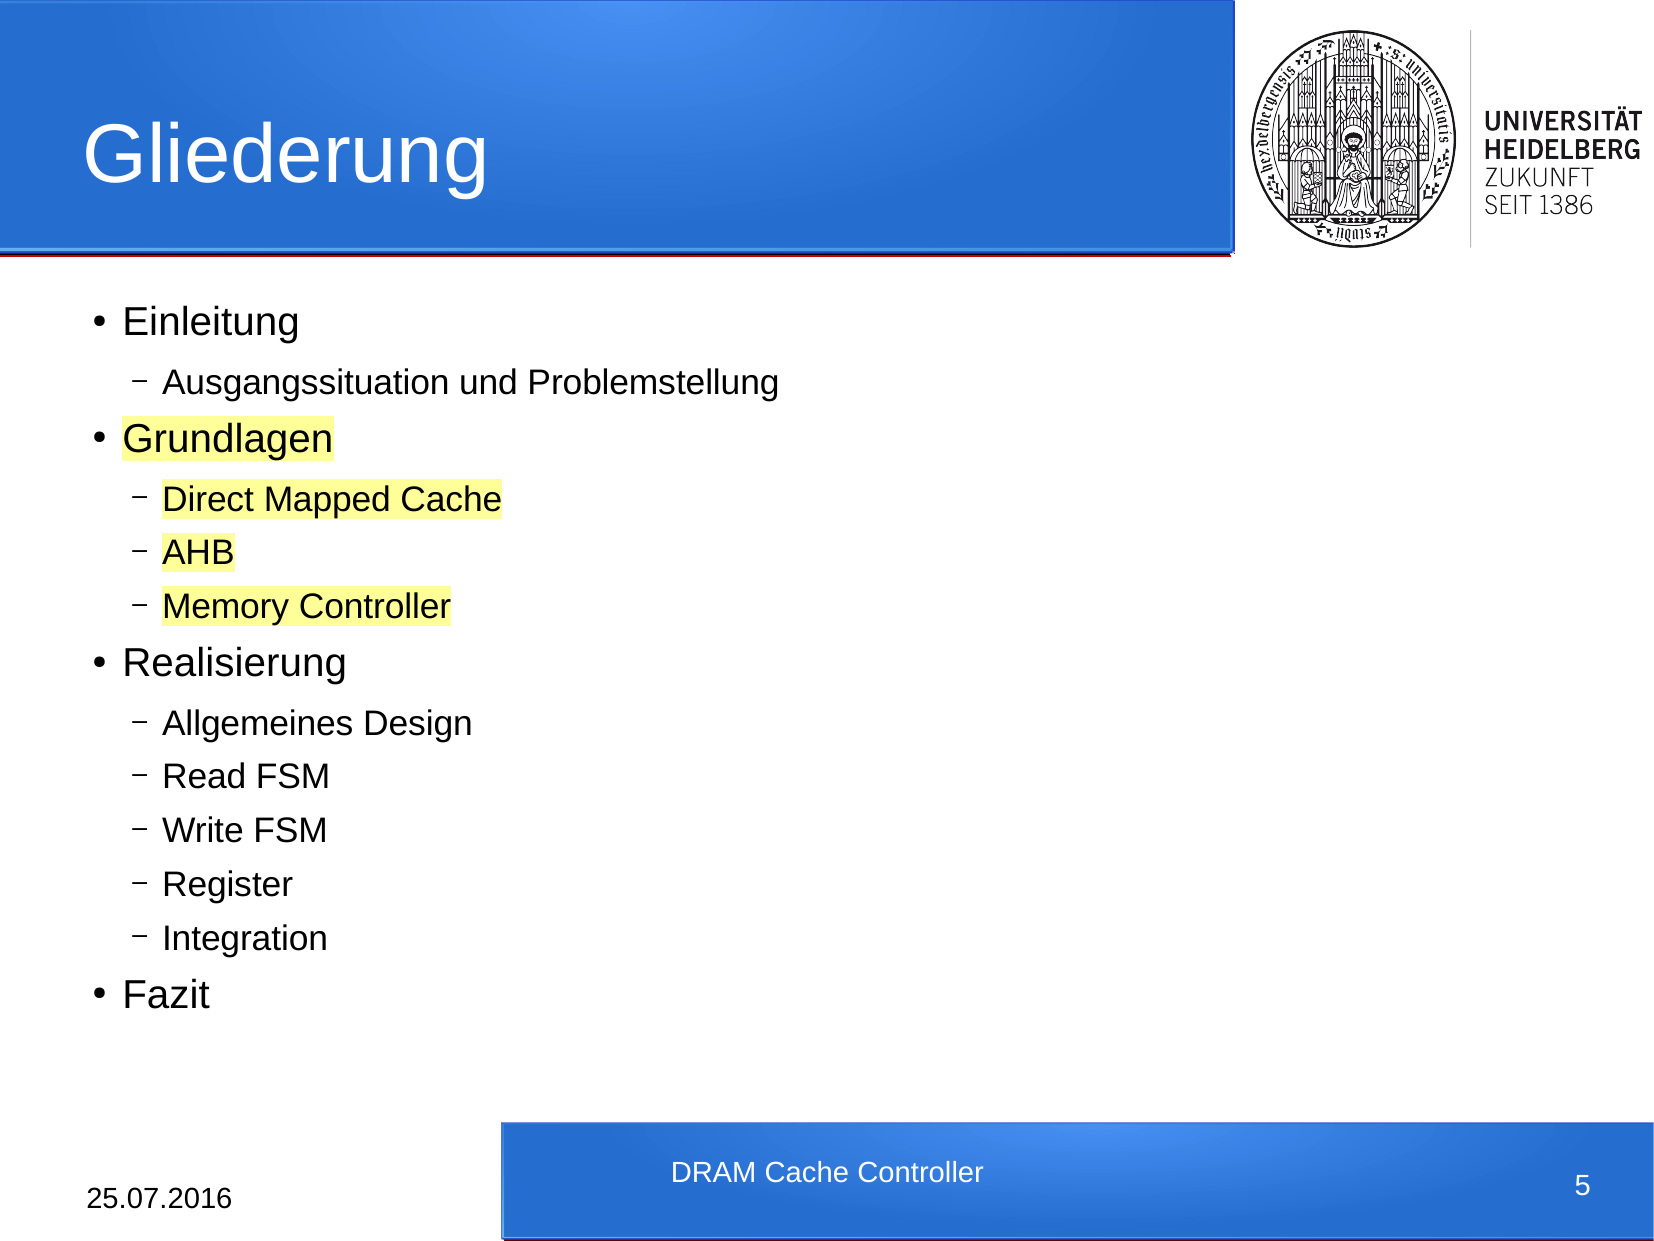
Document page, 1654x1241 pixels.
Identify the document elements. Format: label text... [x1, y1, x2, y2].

picture [496, 1121, 1654, 1241]
picture [1251, 30, 1642, 248]
picture [0, 0, 1238, 262]
title Gliederung [82, 94, 1264, 213]
list Einleitung Ausgangssituation und Problemstellung Grundlagen Direct Mapped Cache AHB Memory Controller Realisierung Allgemeines Design Read FSM Write FSM Register Integration Fazit [82, 299, 1571, 1019]
